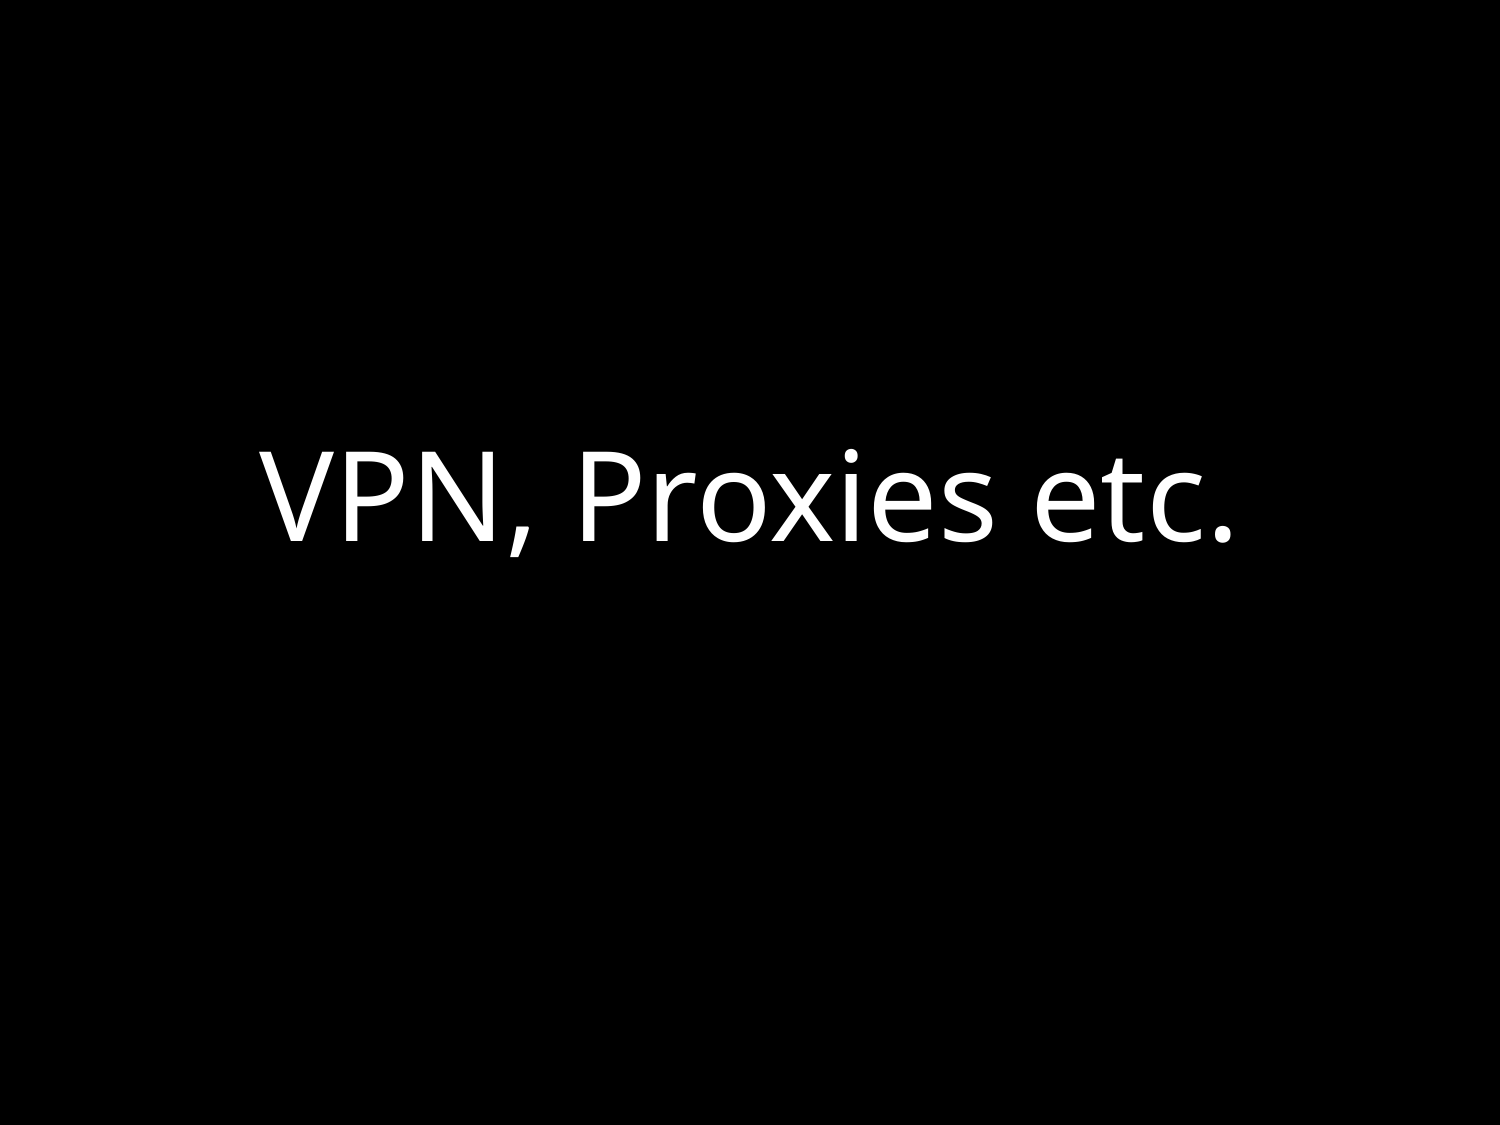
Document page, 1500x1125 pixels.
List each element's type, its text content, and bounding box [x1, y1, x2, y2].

title VPN, Proxies etc. [112, 184, 1388, 576]
